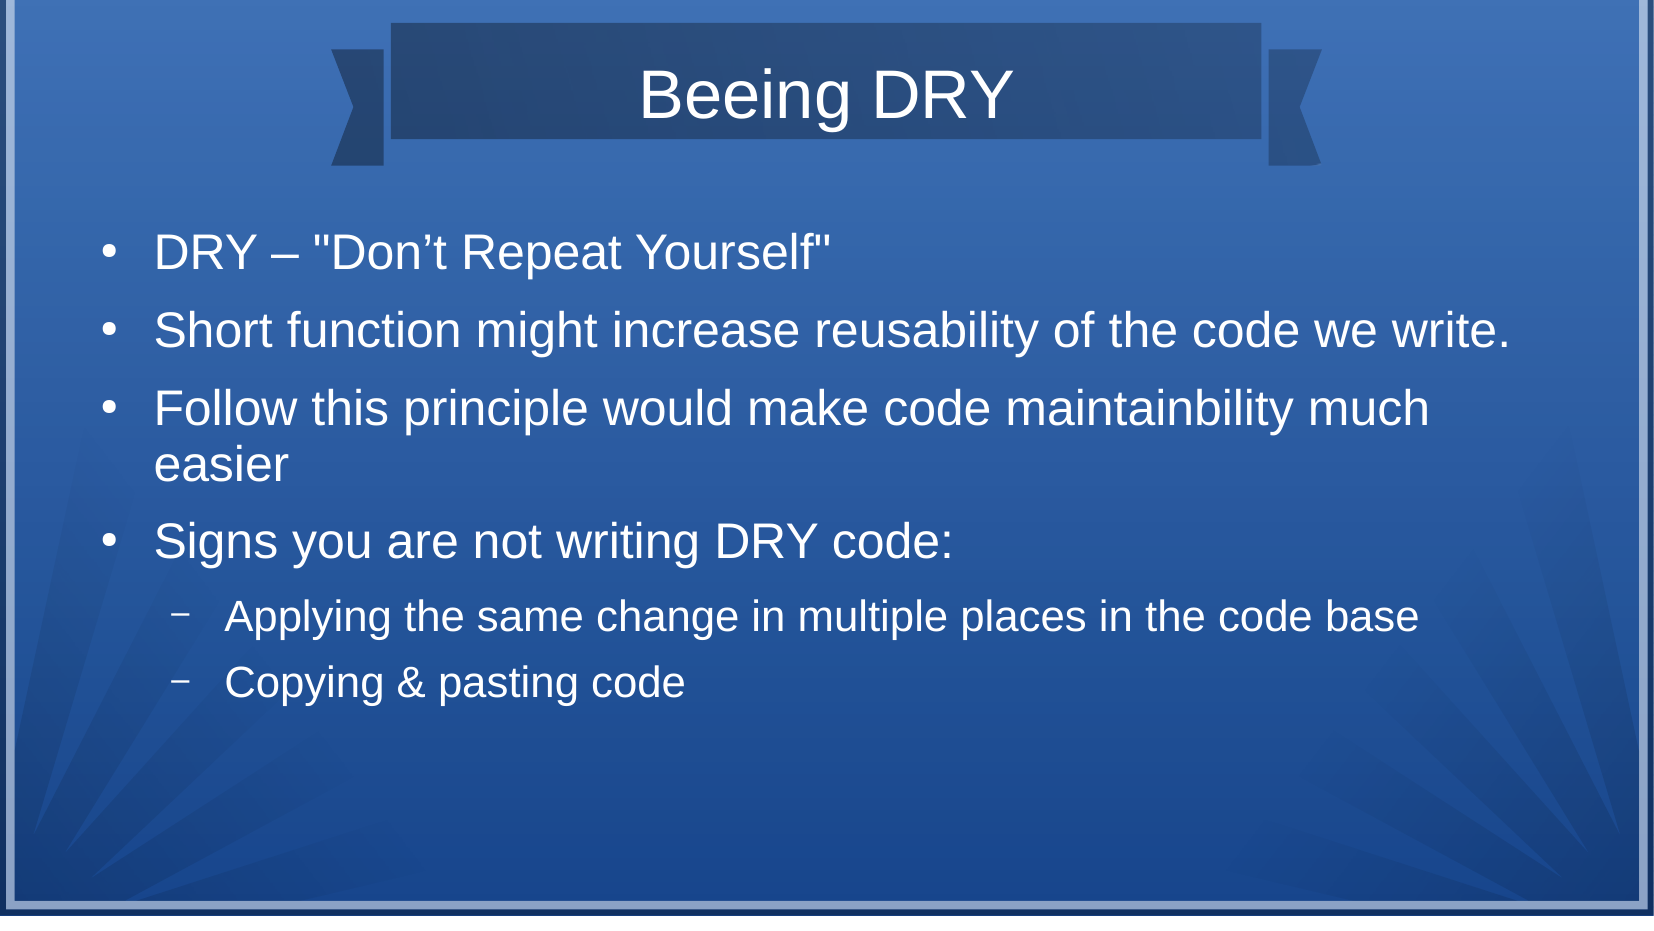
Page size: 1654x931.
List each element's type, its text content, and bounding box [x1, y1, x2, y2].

list DRY – "Don’t Repeat Yourself" Short function might increase reusability of the code we write. Follow this principle would make code maintainbility much easier Signs you are not writing DRY code: Applying the same change in multiple places in the code base Copying & pasting code [82, 224, 1571, 848]
title Beeing DRY [389, 35, 1264, 154]
